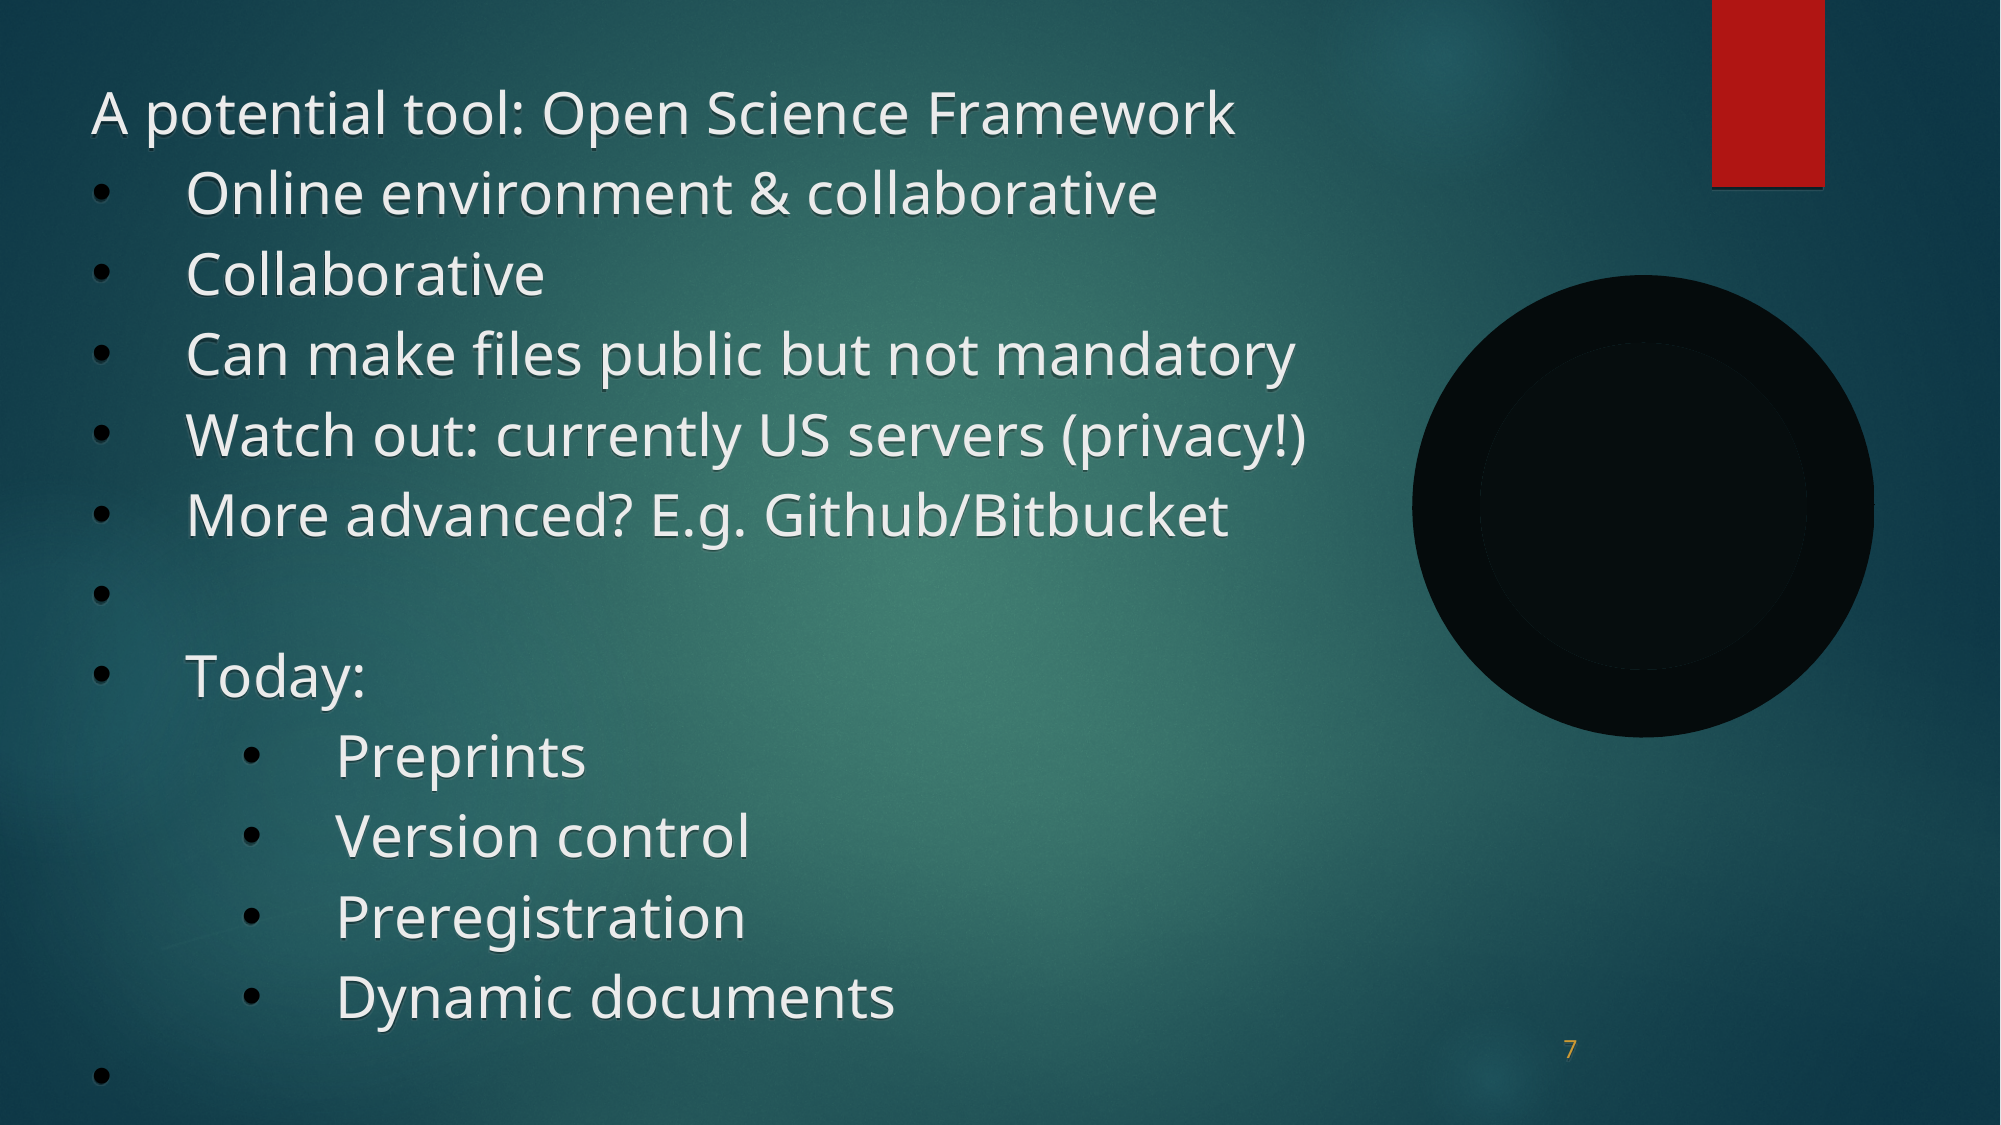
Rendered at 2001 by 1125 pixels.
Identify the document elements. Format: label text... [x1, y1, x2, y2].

text_box [1548, 1026, 1676, 1087]
text_box A potential tool: Open Science Framework Online environment & collaborative Collaborative Can make files public but not mandatory Watch out: currently US servers (privacy!) More advanced? E.g. Github/Bitbucket Today: Preprints Version control Preregistration Dynamic documents [76, 68, 1336, 836]
